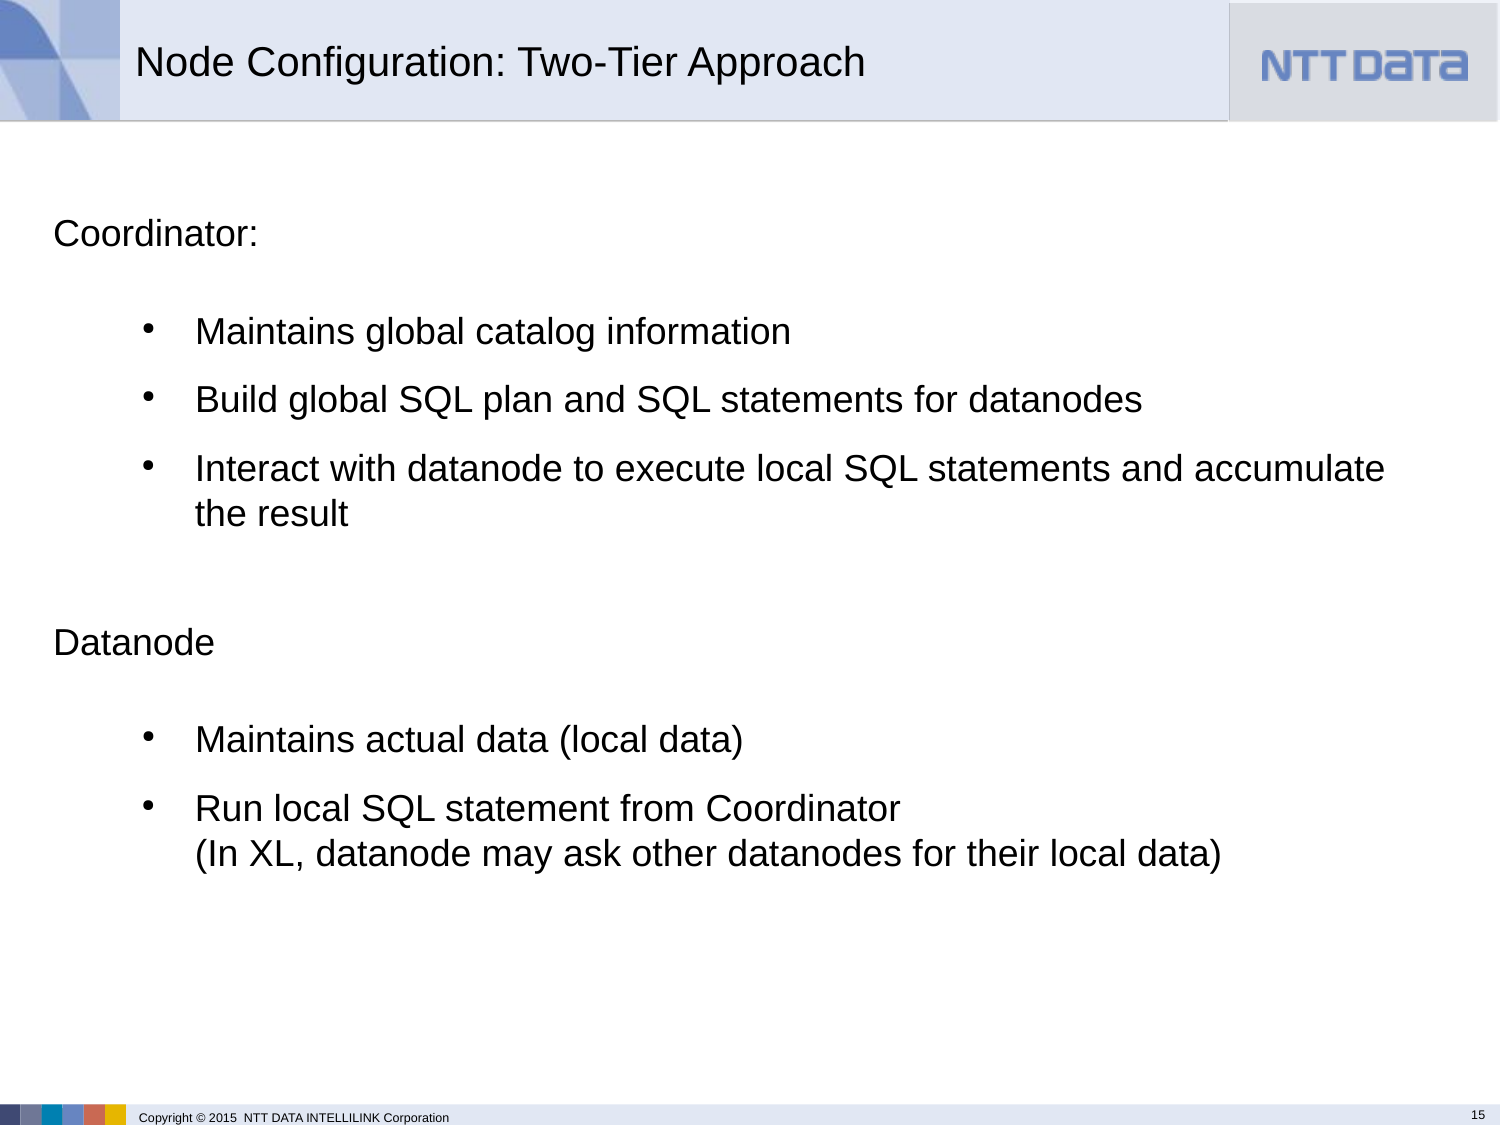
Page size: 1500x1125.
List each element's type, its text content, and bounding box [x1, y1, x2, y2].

list Coordinator: Maintains global catalog information Build global SQL plan and SQL statements for datanodes Interact with datanode to execute local SQL statements and accumulate the result Datanode Maintains actual data (local data) Run local SQL statement from Coordinator (In XL, datanode may ask other datanodes for their local data) [23, 201, 1419, 1116]
picture [1262, 50, 1468, 81]
picture [0, 0, 120, 120]
title Node Configuration: Two-Tier Approach [120, 0, 1241, 120]
